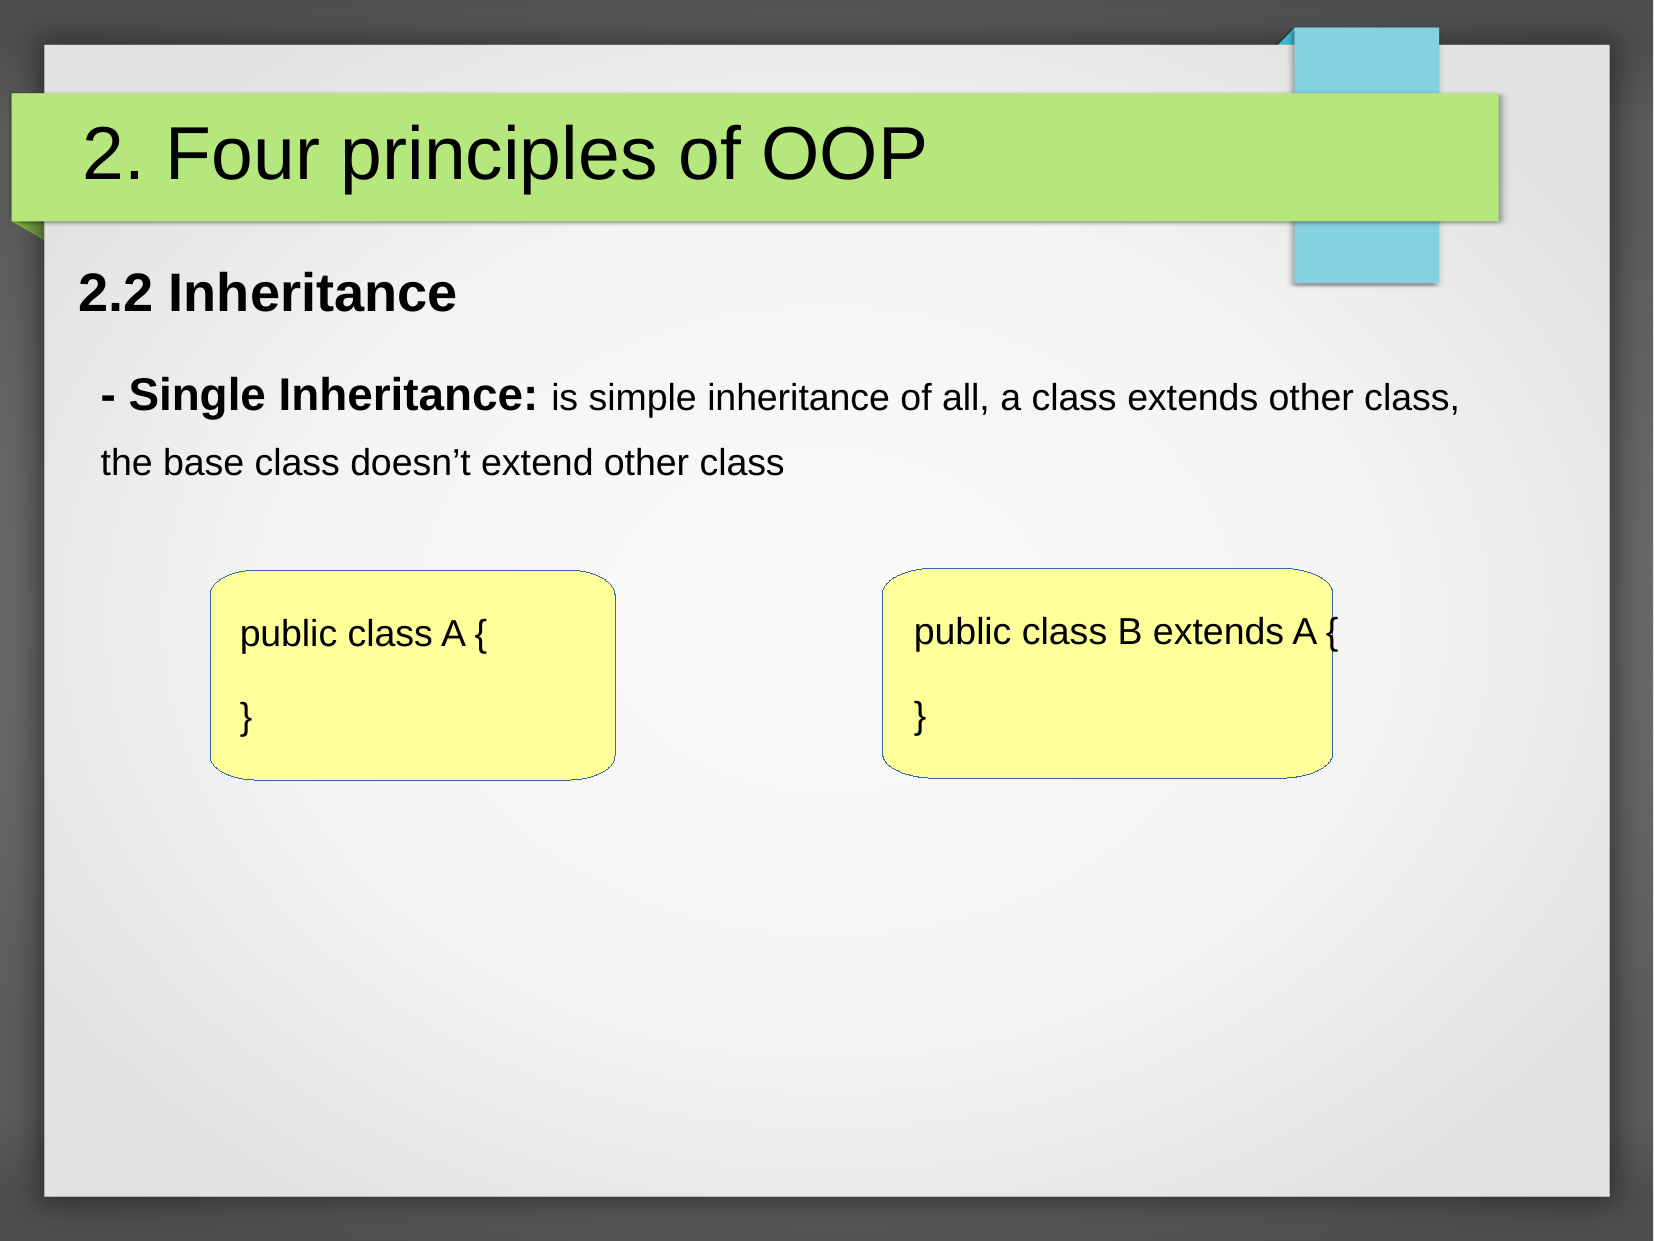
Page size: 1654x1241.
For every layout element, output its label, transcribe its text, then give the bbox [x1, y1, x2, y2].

picture [0, 0, 1654, 1241]
text_box - Single Inheritance: is simple inheritance of all, a class extends other class, the base class doesn’t extend other class [50, 336, 1506, 466]
text_box public class A { } [210, 570, 616, 781]
title 2. Four principles of OOP [82, 94, 1264, 213]
text_box 2.2 Inheritance [28, 254, 571, 331]
text_box public class B extends A { } [882, 568, 1333, 779]
